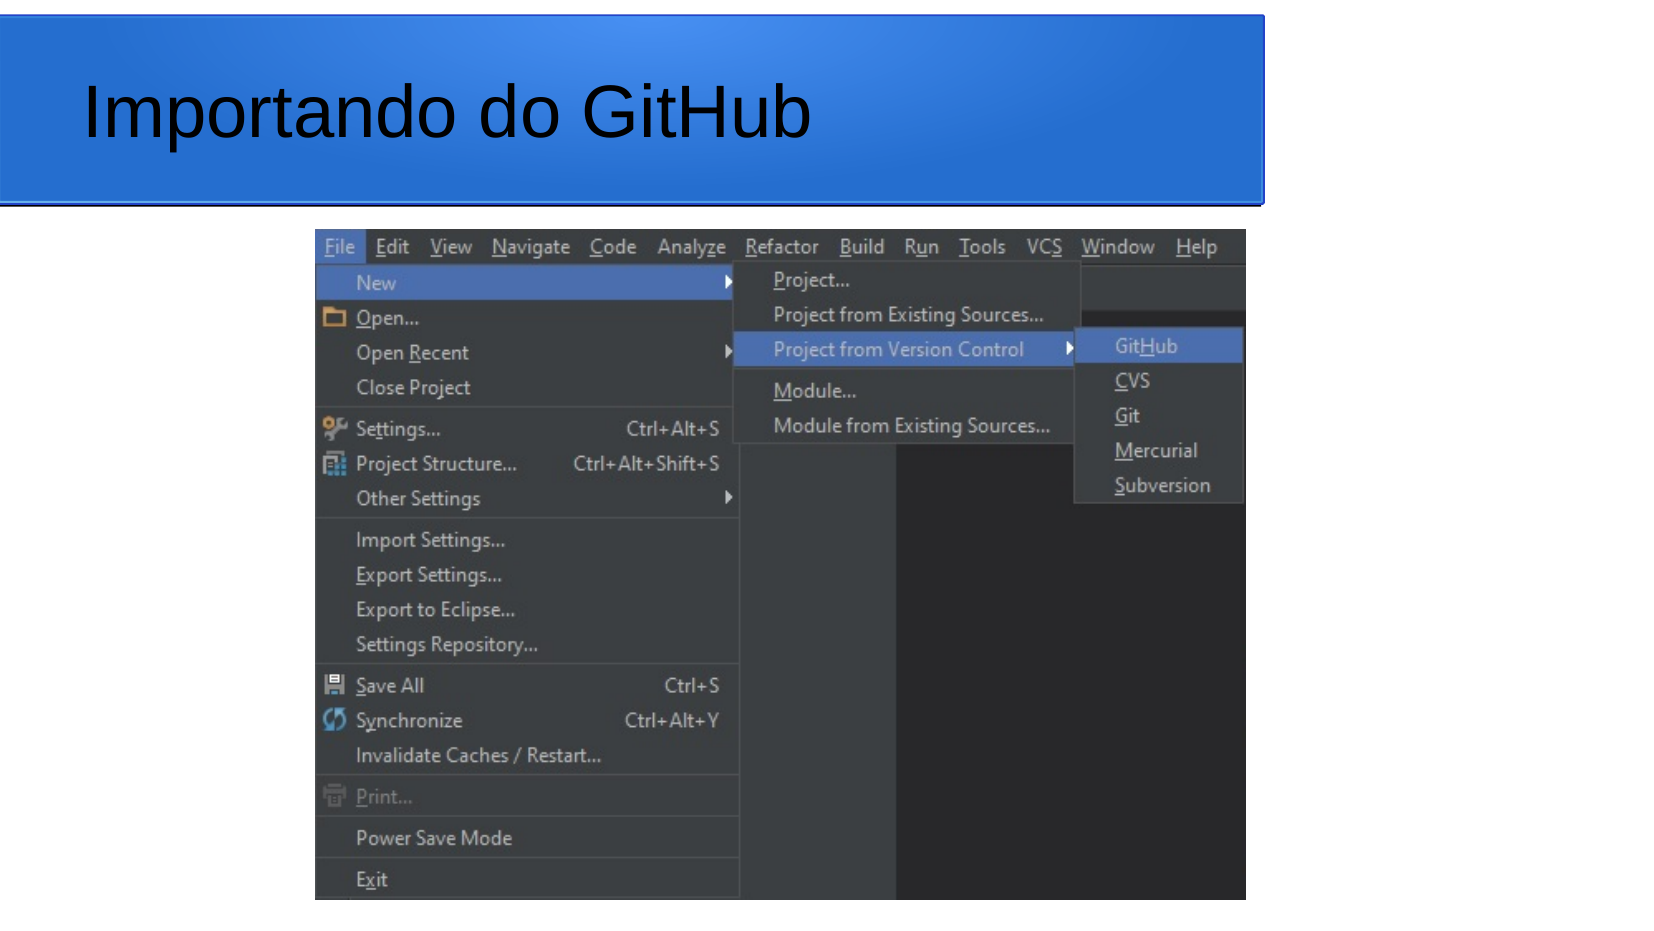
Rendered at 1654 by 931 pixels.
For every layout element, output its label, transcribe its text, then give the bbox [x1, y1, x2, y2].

picture [315, 229, 1246, 901]
title Importando do GitHub [82, 35, 1235, 189]
